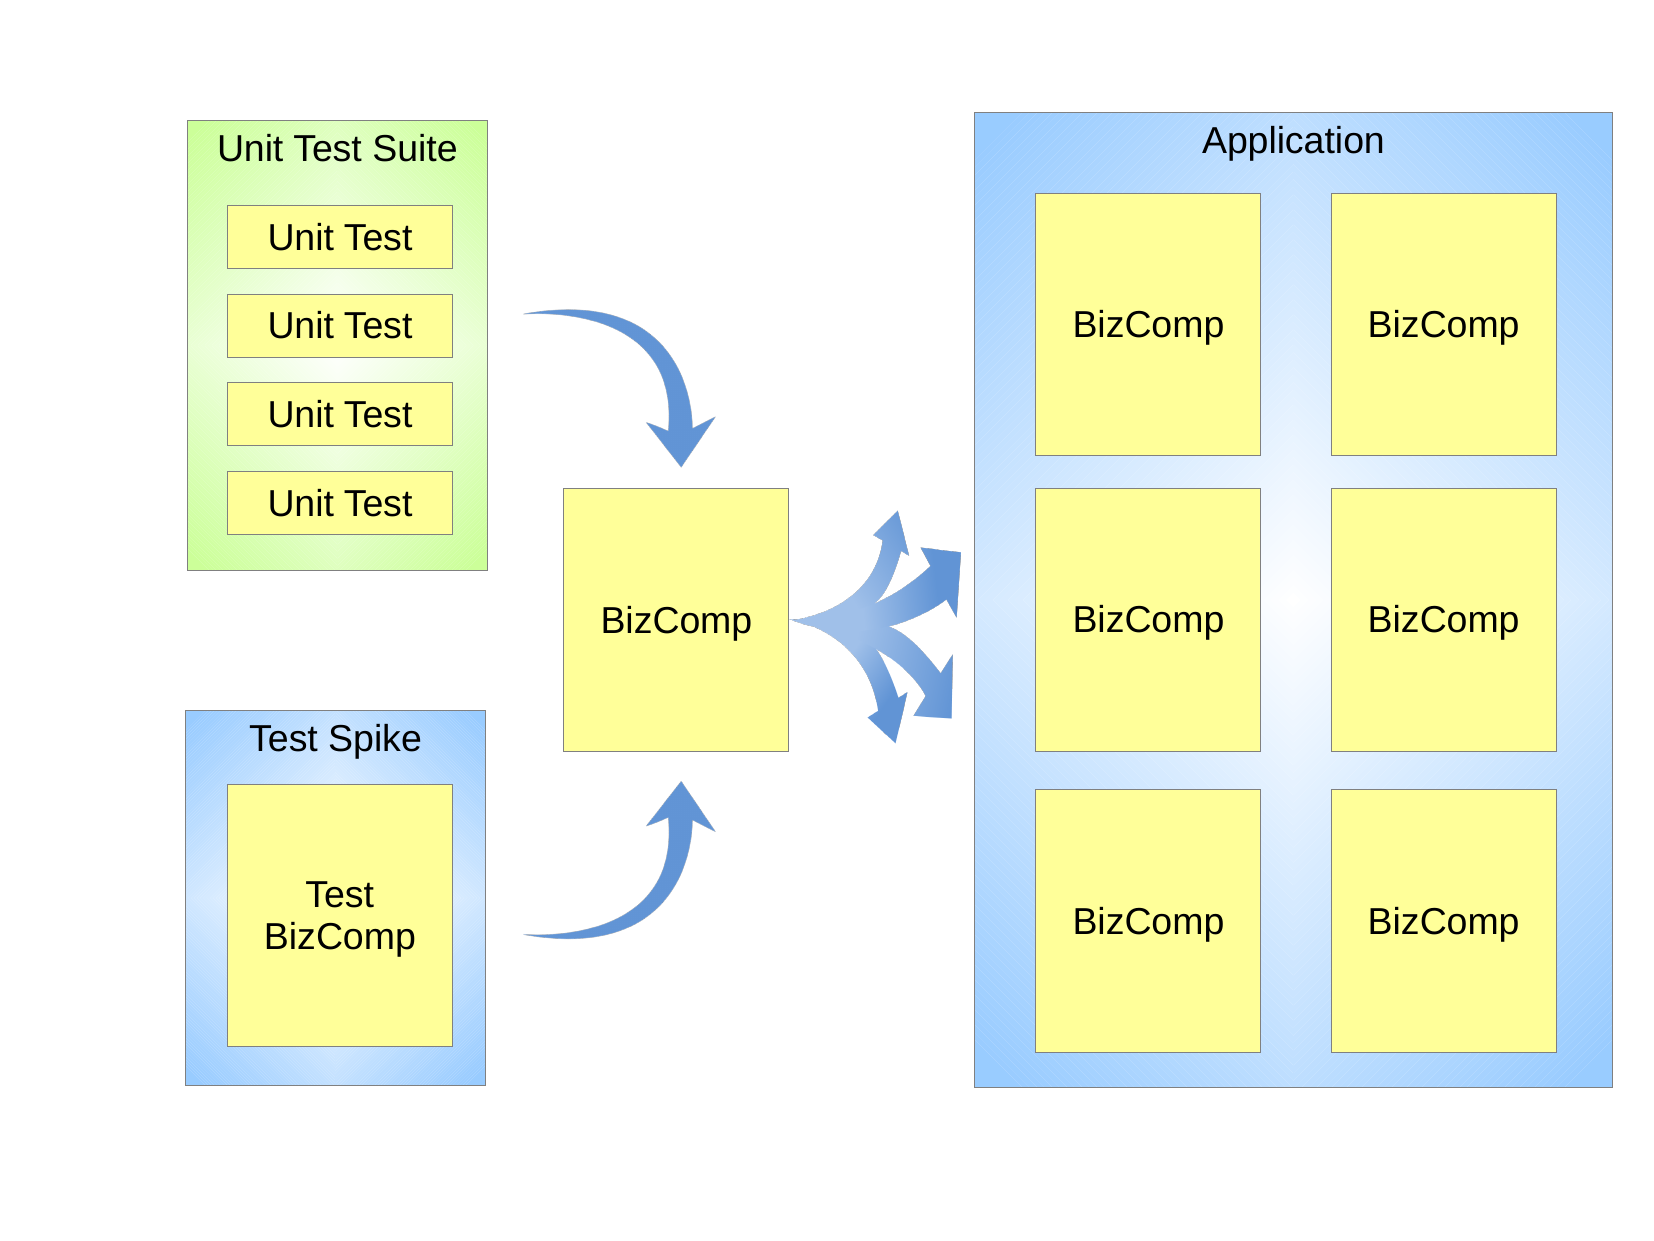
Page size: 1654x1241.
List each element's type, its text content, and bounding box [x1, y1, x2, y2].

text_box Unit Test [227, 471, 453, 535]
text_box BizComp [563, 488, 789, 752]
text_box BizComp [1035, 193, 1261, 456]
picture [515, 256, 739, 473]
text_box [187, 178, 488, 571]
text_box Unit Test [227, 205, 453, 269]
picture [787, 505, 963, 749]
text_box [185, 768, 486, 1086]
text_box BizComp [1035, 488, 1261, 752]
text_box Test Spike [185, 710, 486, 768]
text_box [974, 170, 1613, 1088]
text_box Application [974, 112, 1613, 170]
text_box Unit Test [227, 294, 453, 358]
text_box BizComp [1331, 193, 1557, 456]
text_box Test BizComp [227, 784, 453, 1047]
text_box BizComp [1035, 789, 1261, 1053]
text_box BizComp [1331, 789, 1557, 1053]
picture [515, 775, 739, 993]
text_box Unit Test Suite [187, 120, 488, 178]
text_box BizComp [1331, 488, 1557, 752]
text_box Unit Test [227, 382, 453, 446]
